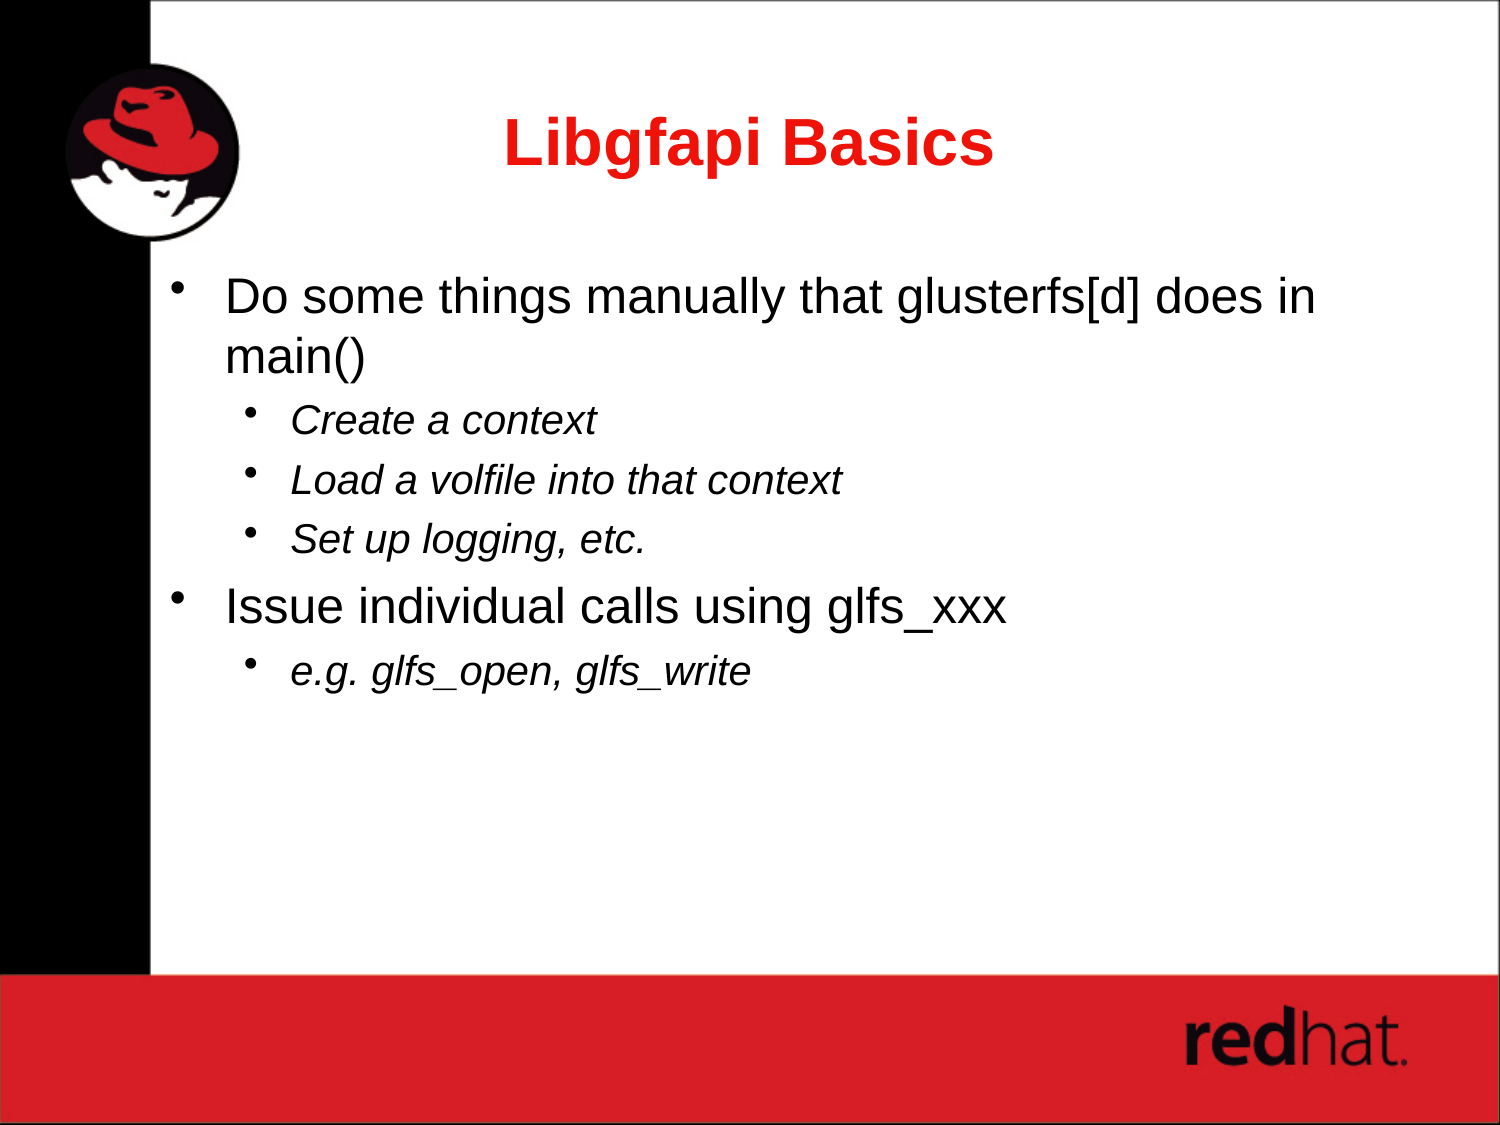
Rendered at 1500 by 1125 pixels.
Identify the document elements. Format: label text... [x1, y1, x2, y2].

list Do some things manually that glusterfs[d] does in main() Create a context Load a volfile into that context Set up logging, etc. Issue individual calls using glfs_xxx e.g. glfs_open, glfs_write [168, 263, 1425, 916]
picture [0, 0, 1500, 1125]
title Libgfapi Basics [75, 44, 1425, 233]
